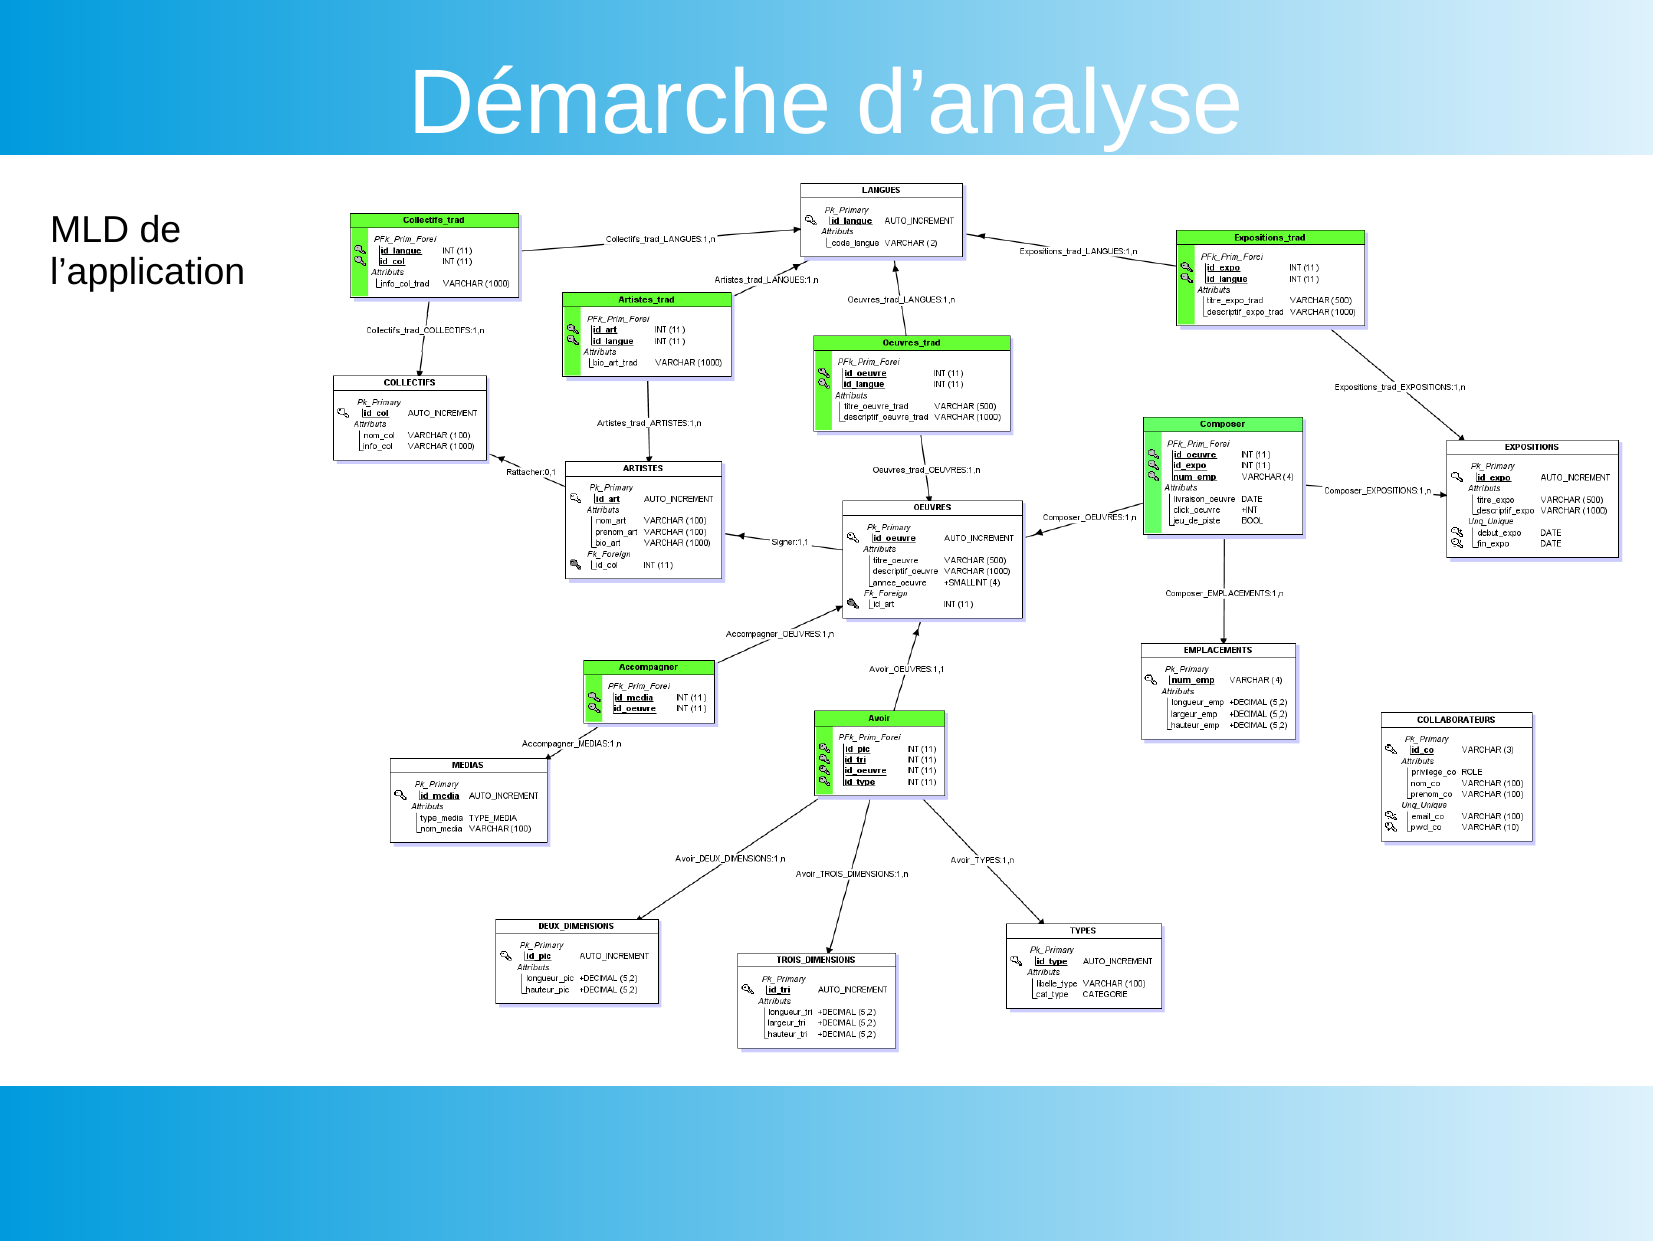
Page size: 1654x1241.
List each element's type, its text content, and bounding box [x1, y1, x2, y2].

text_box MLD de l’application [35, 200, 343, 300]
title Démarche d’analyse [82, 49, 1571, 155]
picture [318, 165, 1637, 1075]
